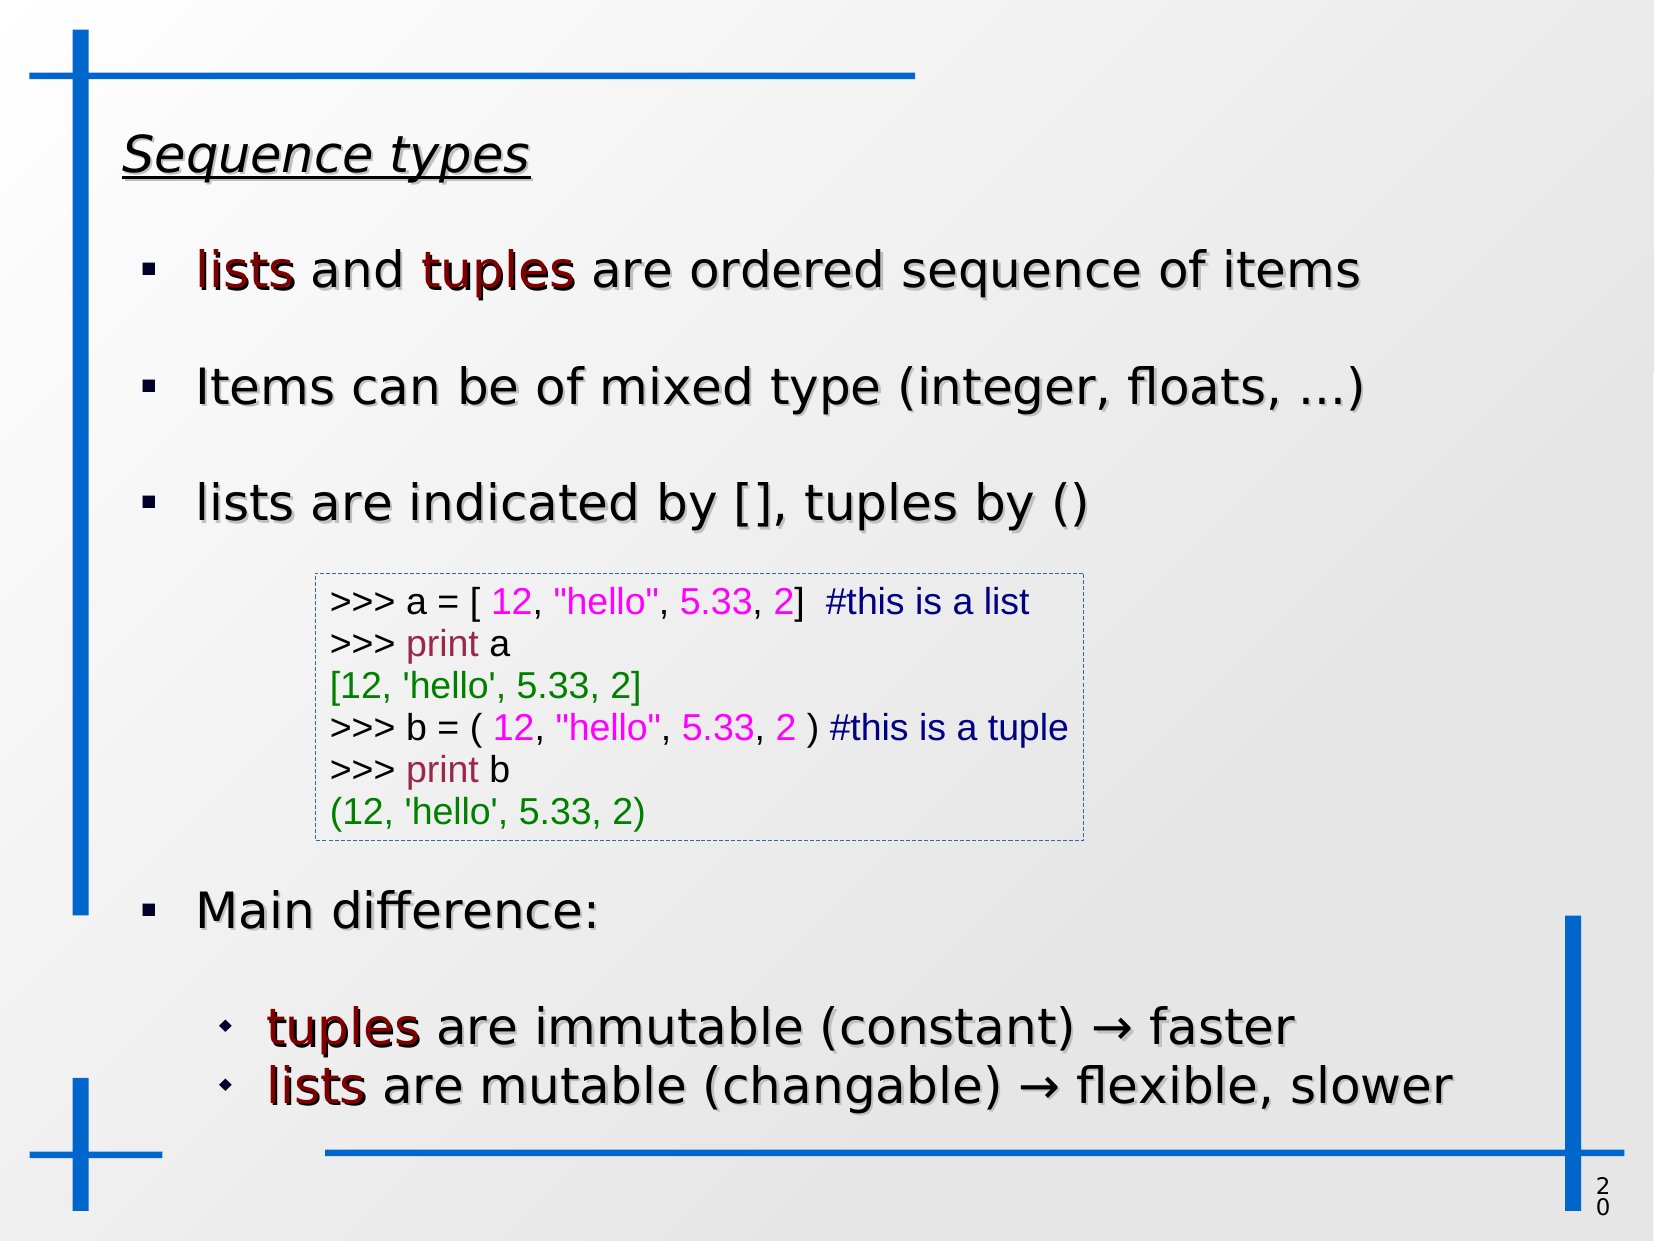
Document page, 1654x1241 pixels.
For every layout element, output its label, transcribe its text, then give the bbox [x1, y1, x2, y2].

list lists and tuples are ordered sequence of items Items can be of mixed type (integer, floats, ...) lists are indicated by [], tuples by () Main difference: tuples are immutable (constant) → faster lists are mutable (changable) → flexible, slower [124, 241, 1526, 1133]
text_box >>> a = [ 12, "hello", 5.33, 2] #this is a list >>> print a [12, 'hello', 5.33, 2] >>> b = ( 12, "hello", 5.33, 2 ) #this is a tuple >>> print b (12, 'hello', 5.33, 2) [315, 573, 1084, 841]
title Sequence types [122, 91, 1524, 219]
